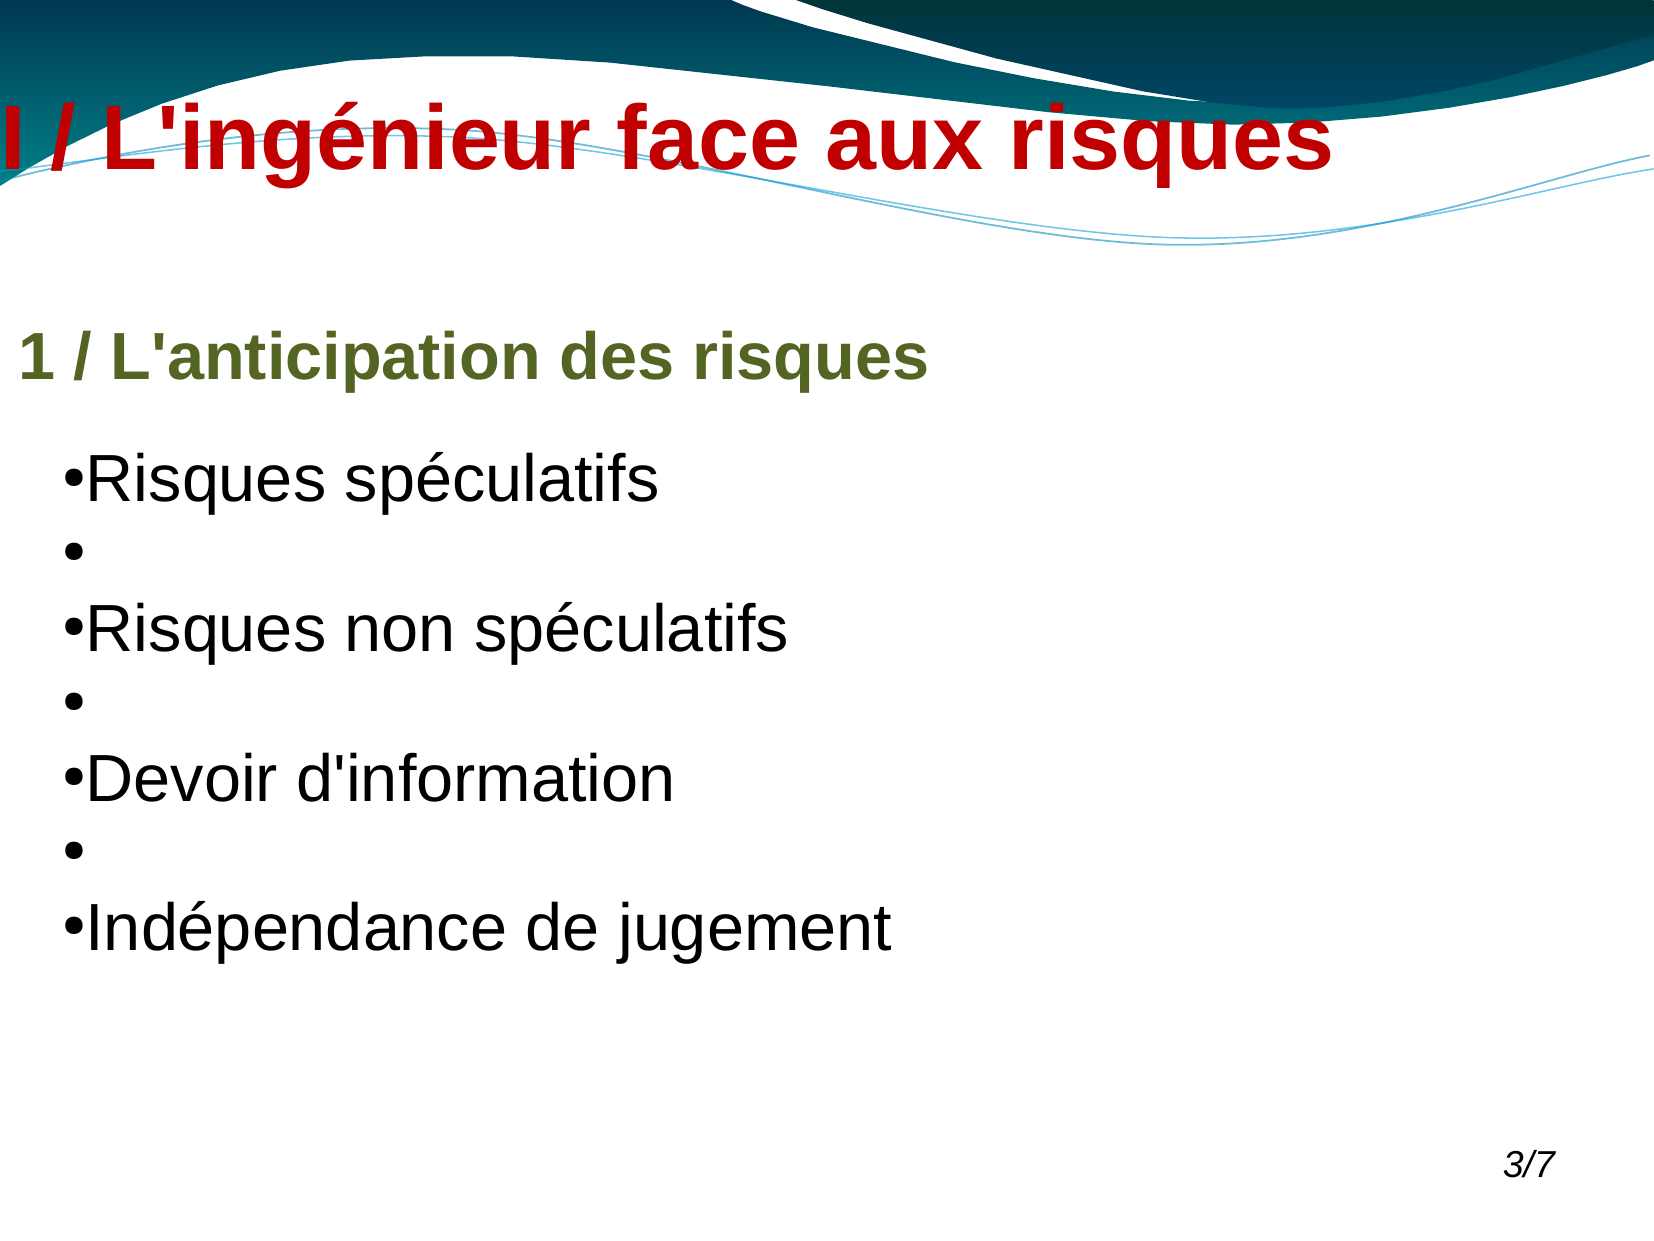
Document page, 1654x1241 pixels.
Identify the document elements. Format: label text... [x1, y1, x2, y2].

title I / L'ingénieur face aux risques 1 / L'anticipation des risques [0, 69, 1489, 686]
text_box 3/7 [1488, 1136, 1570, 1193]
text_box Risques spéculatifs Risques non spéculatifs Devoir d'information Indépendance de jugement [47, 434, 904, 973]
